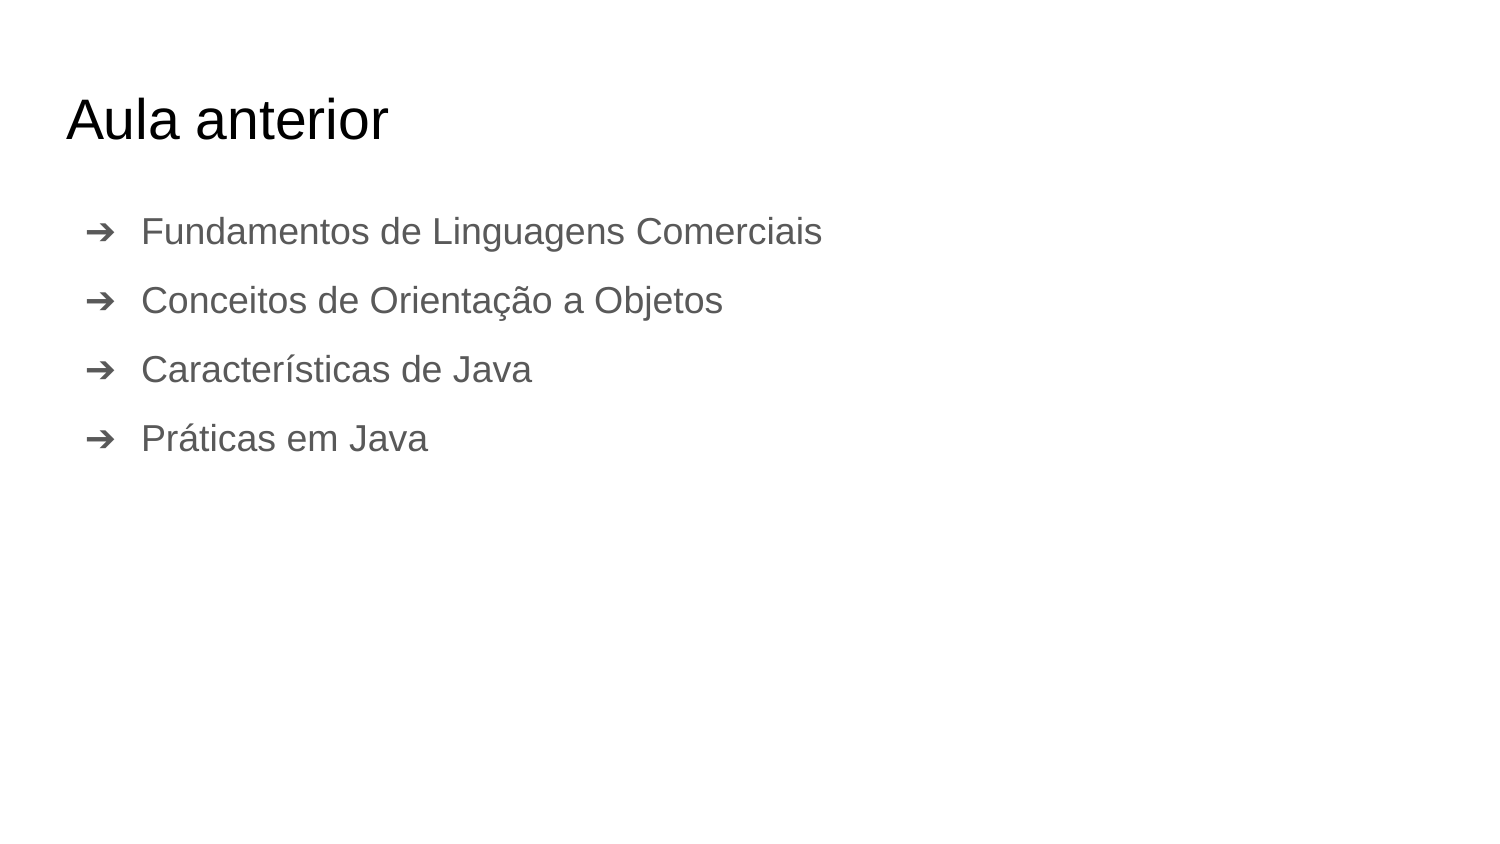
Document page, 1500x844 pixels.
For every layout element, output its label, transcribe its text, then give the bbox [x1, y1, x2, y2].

title Aula anterior [51, 72, 1449, 167]
list Fundamentos de Linguagens Comerciais Conceitos de Orientação a Objetos Características de Java Práticas em Java [51, 189, 1449, 750]
